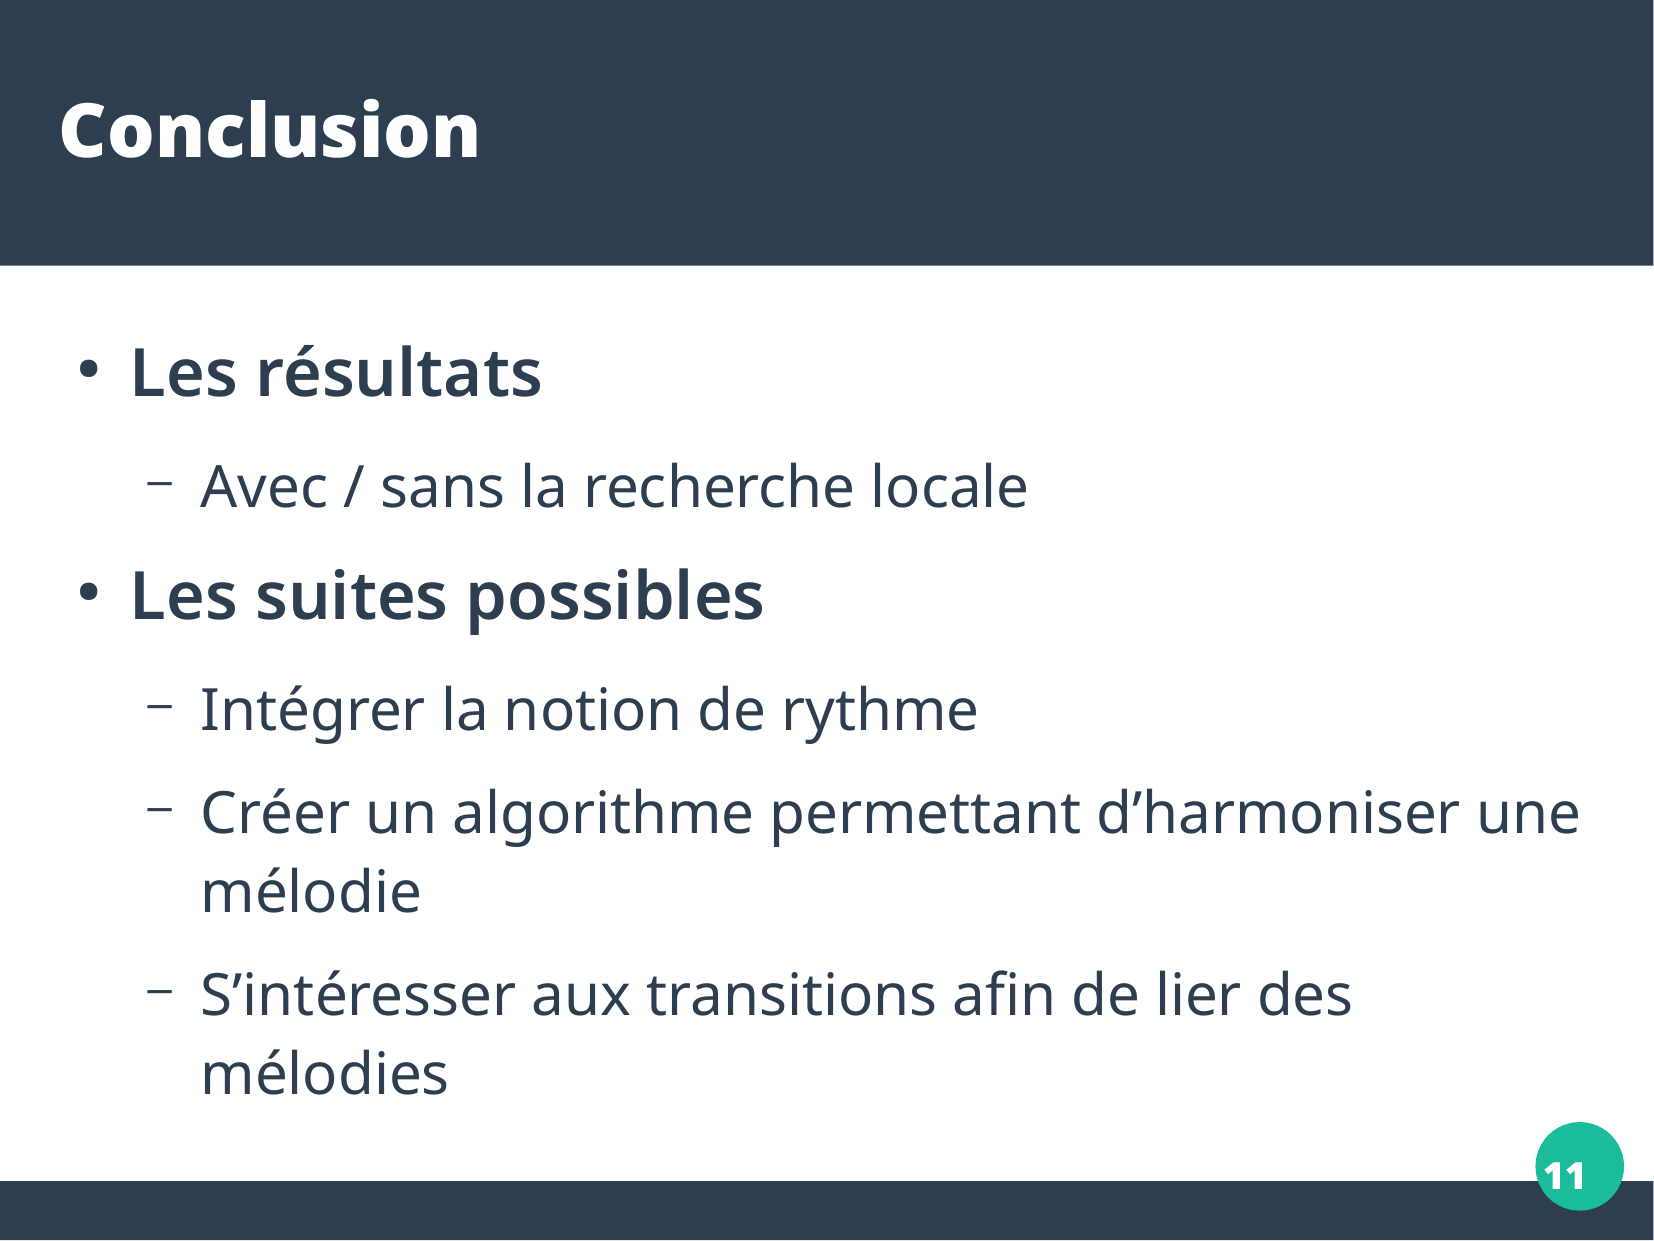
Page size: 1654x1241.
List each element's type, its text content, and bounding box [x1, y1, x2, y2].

title Conclusion [59, 49, 1595, 207]
list Les résultats Avec / sans la recherche locale Les suites possibles Intégrer la notion de rythme Créer un algorithme permettant d’harmoniser une mélodie S’intéresser aux transitions afin de lier des mélodies [59, 324, 1595, 1152]
